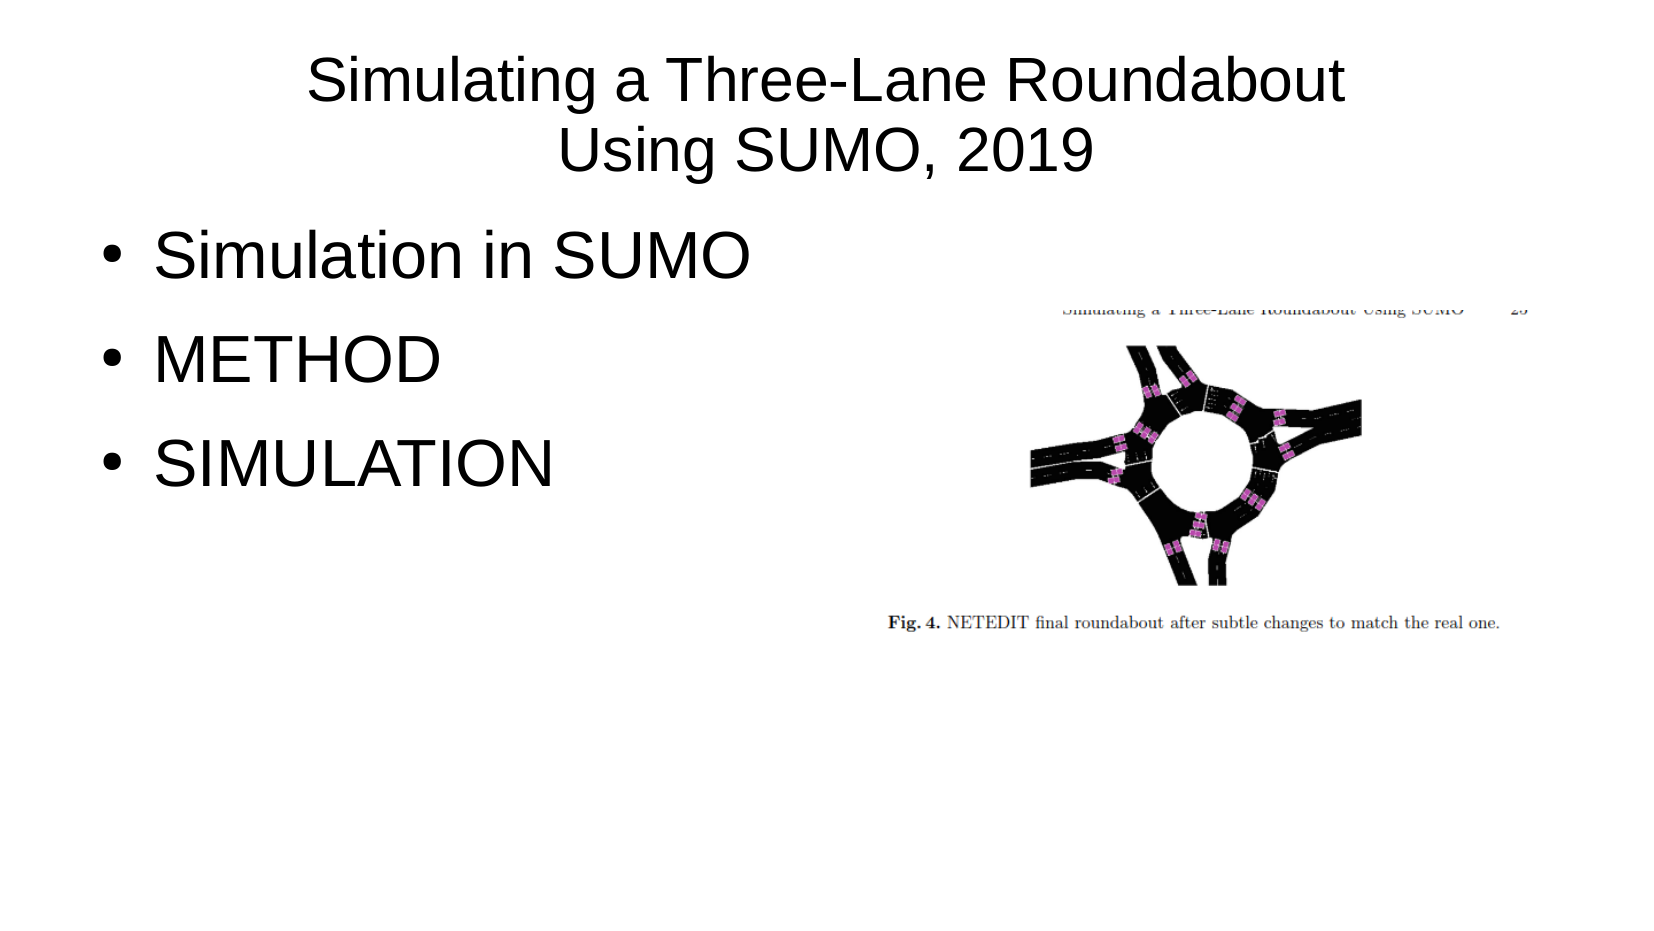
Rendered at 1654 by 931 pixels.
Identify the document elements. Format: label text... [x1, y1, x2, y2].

picture [845, 310, 1572, 664]
title Simulating a Three-Lane Roundabout Using SUMO, 2019 [82, 37, 1571, 193]
list Simulation in SUMO METHOD SIMULATION [82, 217, 809, 758]
